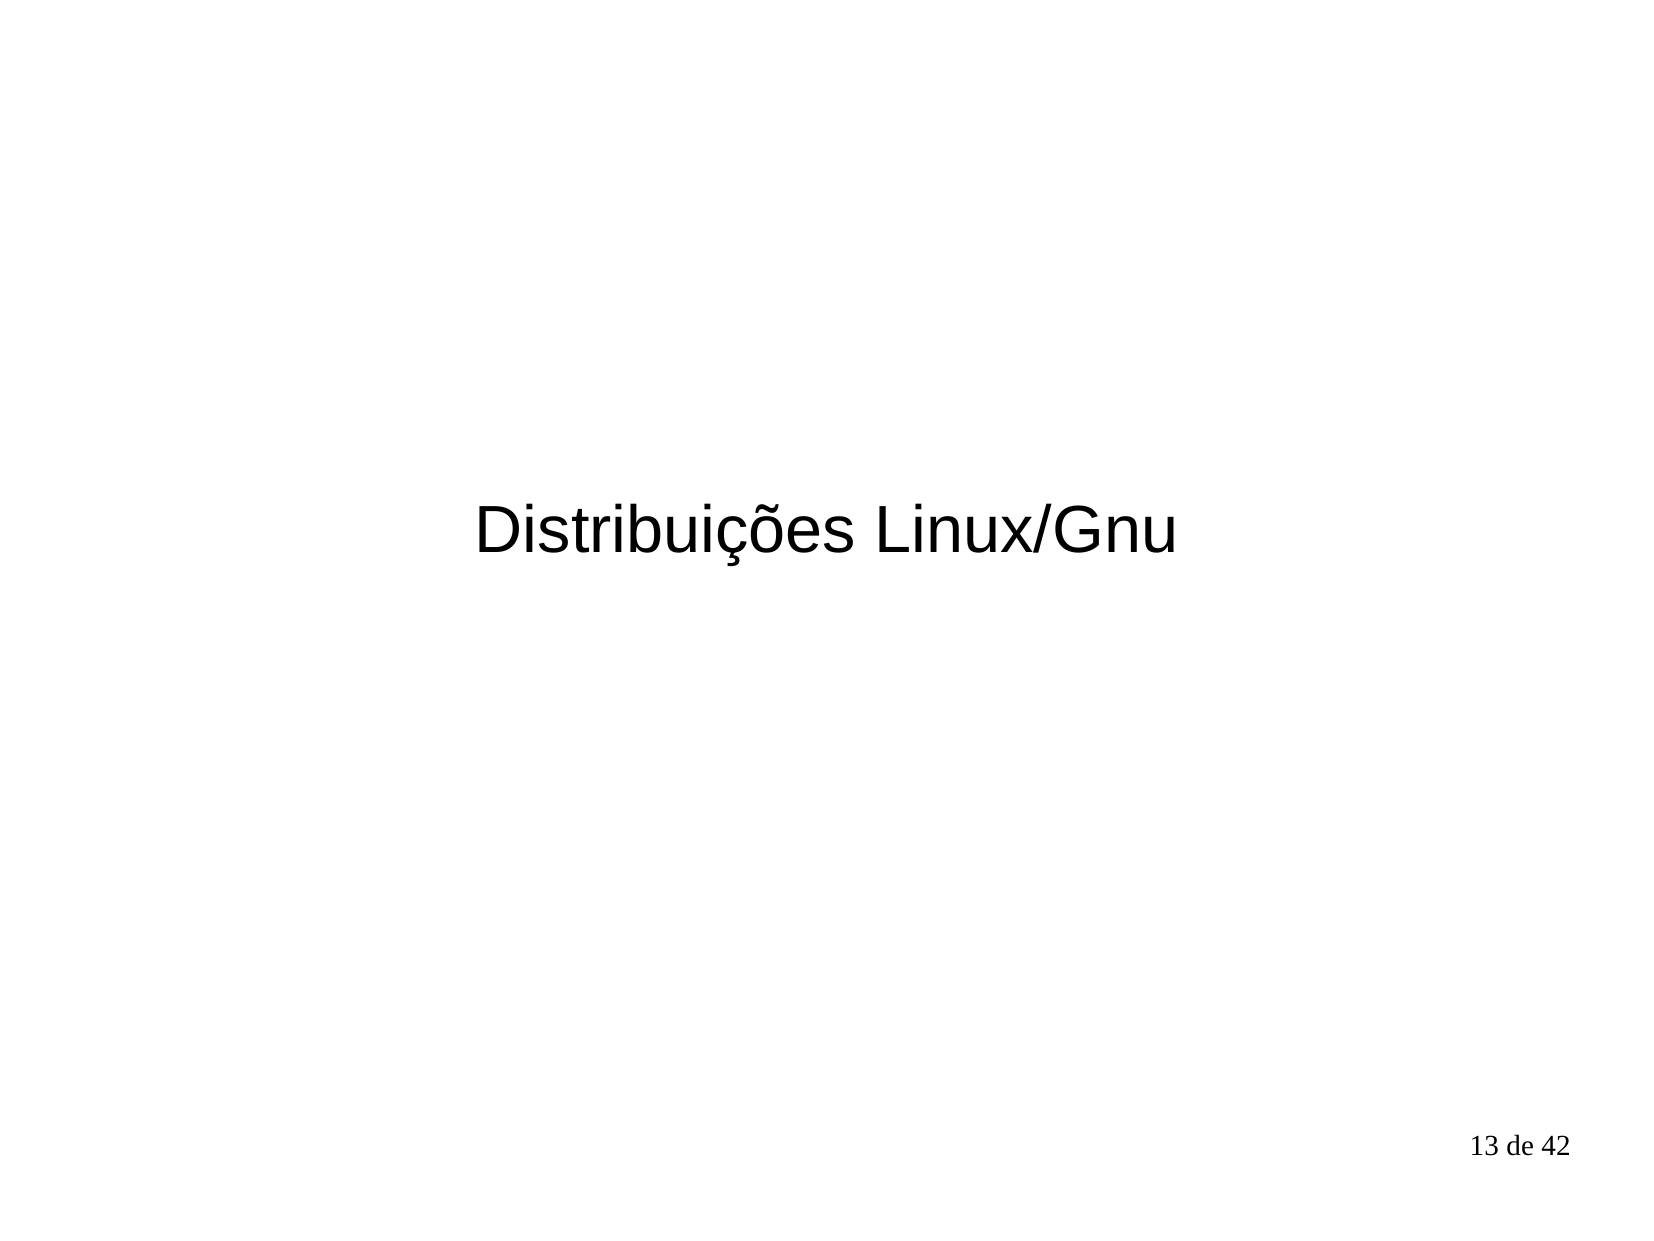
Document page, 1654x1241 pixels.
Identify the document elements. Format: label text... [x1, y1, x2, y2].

subtitle Distribuições Linux/Gnu [82, 49, 1571, 1010]
